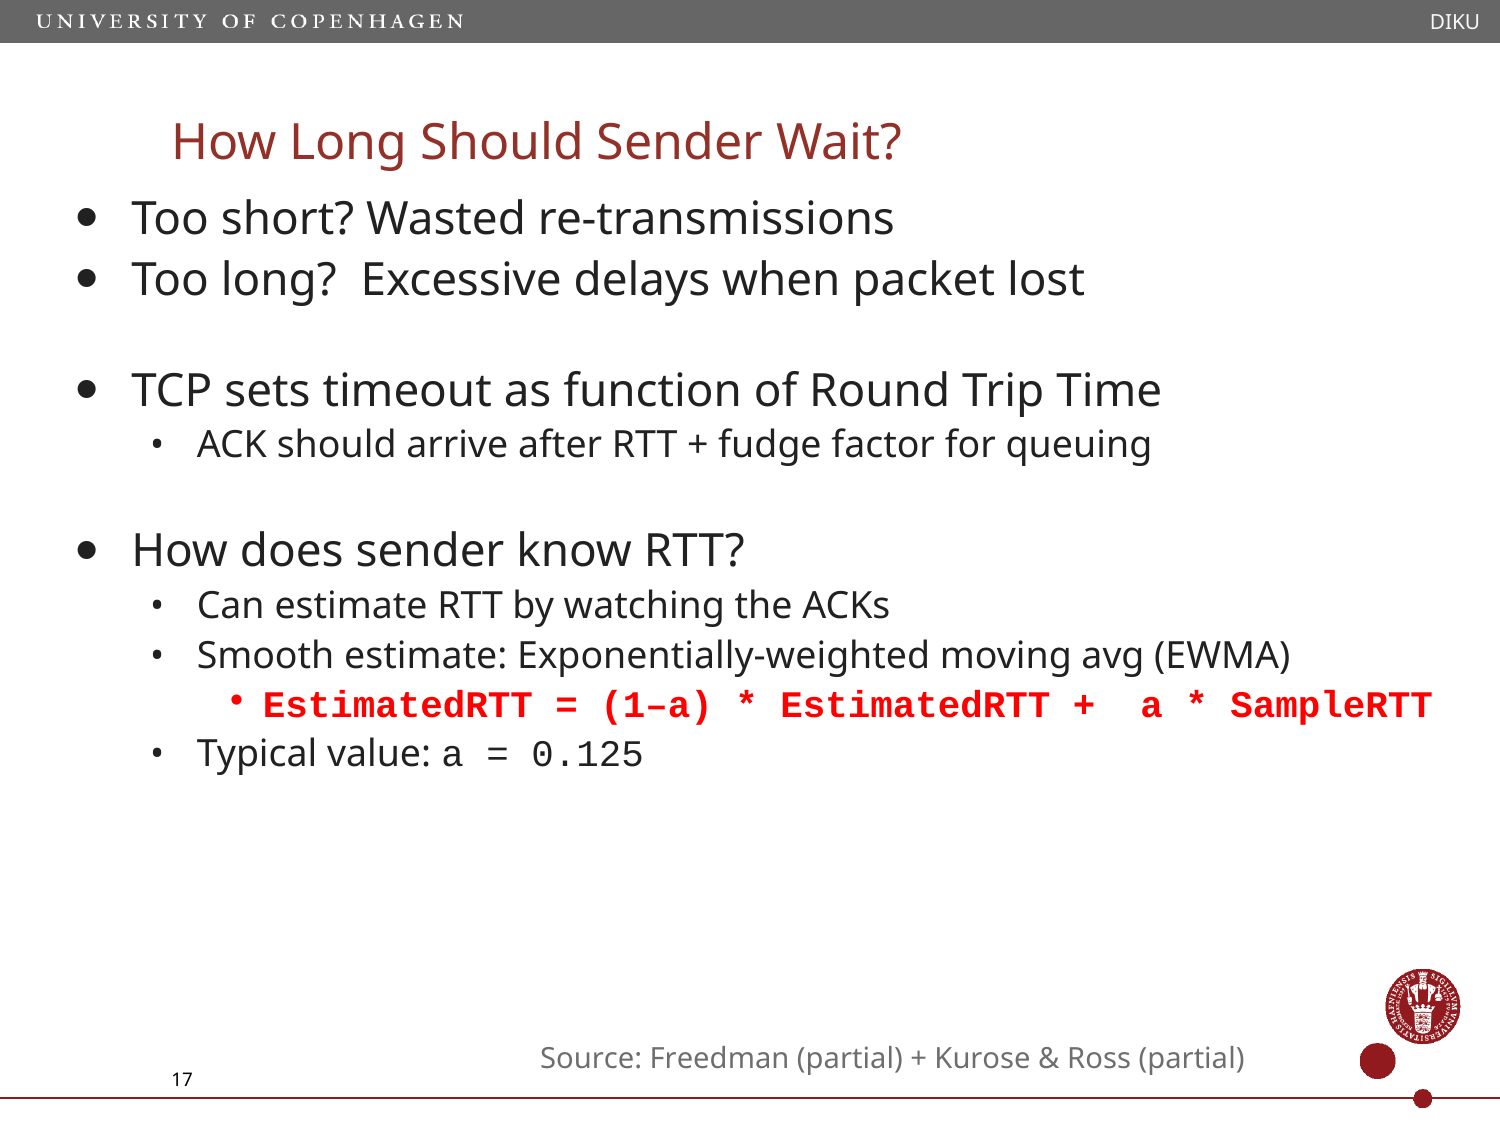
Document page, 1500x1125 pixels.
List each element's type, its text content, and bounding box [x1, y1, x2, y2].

title How Long Should Sender Wait? [171, 75, 1329, 171]
list Too short? Wasted re-transmissions Too long? Excessive delays when packet lost TCP sets timeout as function of Round Trip Time ACK should arrive after RTT + fudge factor for queuing How does sender know RTT? Can estimate RTT by watching the ACKs Smooth estimate: Exponentially-weighted moving avg (EWMA) EstimatedRTT = (1–a) * EstimatedRTT + a * SampleRTT Typical value: a = 0.125 [75, 195, 1441, 1006]
text_box DIKU [469, 0, 1495, 43]
text_box Source: Freedman (partial) + Kurose & Ross (partial) [525, 1031, 1341, 1083]
text_box <number> [171, 1067, 522, 1092]
picture [0, 910, 1500, 1122]
